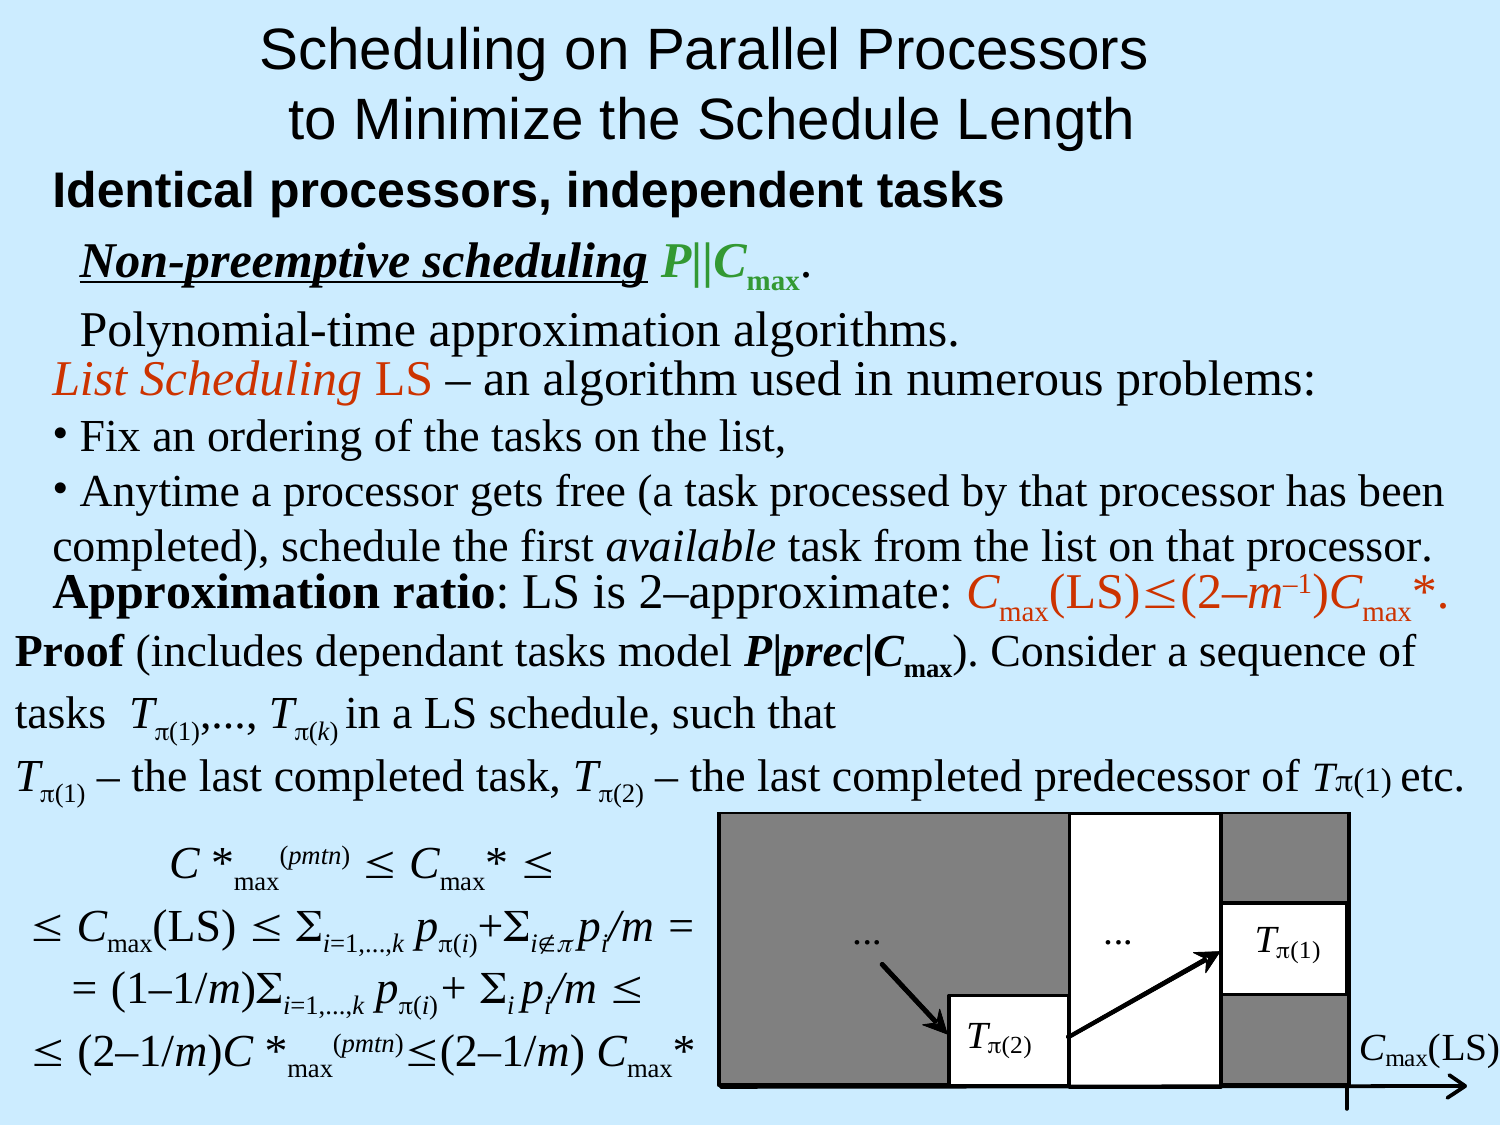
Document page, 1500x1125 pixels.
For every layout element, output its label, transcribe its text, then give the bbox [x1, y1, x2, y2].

text_box Approximation ratio: LS is 2–approximate: Cmax(LS)(2–m–1)Cmax*. [37, 579, 1055, 612]
title Scheduling on Parallel Processors to Minimize the Schedule Length [0, 0, 1463, 175]
text_box Approximation ratio: LS is 2–approximate: Cmax(LS)(2–m–1)Cmax*. [1187, 579, 1322, 612]
text_box C *max(pmtn)  Cmax*   Cmax(LS)  i=1,...,k p(i)+i pi/m = = (1–1/m)i=1,...,k p(i)+ i pi/m   (2–1/m)C *max(pmtn)(2–1/m) Cmax* [0, 825, 738, 1091]
text_box Identical processors, independent tasks [37, 149, 1500, 226]
chart [716, 812, 1500, 1117]
text_box Non-preemptive scheduling P||Cmax. Polynomial-time approximation algorithms. [64, 219, 1500, 338]
text_box Proof (includes dependant tasks model P|prec|Cmax). Consider a sequence of tasks T(1),..., T(k) in a LS schedule, such that T(1) – the last completed task, T(2) – the last completed predecessor of T(1) etc. [0, 612, 1500, 816]
text_box List Scheduling LS – an algorithm used in numerous problems: Fix an ordering of the tasks on the list, Anytime a processor gets free (a task processed by that processor has been completed), schedule the first available task from the list on that processor. [37, 338, 1500, 579]
text_box Approximation ratio: LS is 2–approximate: Cmax(LS)(2–m–1)Cmax*. [1322, 579, 1500, 612]
text_box Approximation ratio: LS is 2–approximate: Cmax(LS)(2–m–1)Cmax*. [1055, 579, 1133, 612]
text_box Approximation ratio: LS is 2–approximate: Cmax(LS)(2–m–1)Cmax*. [1133, 579, 1187, 612]
